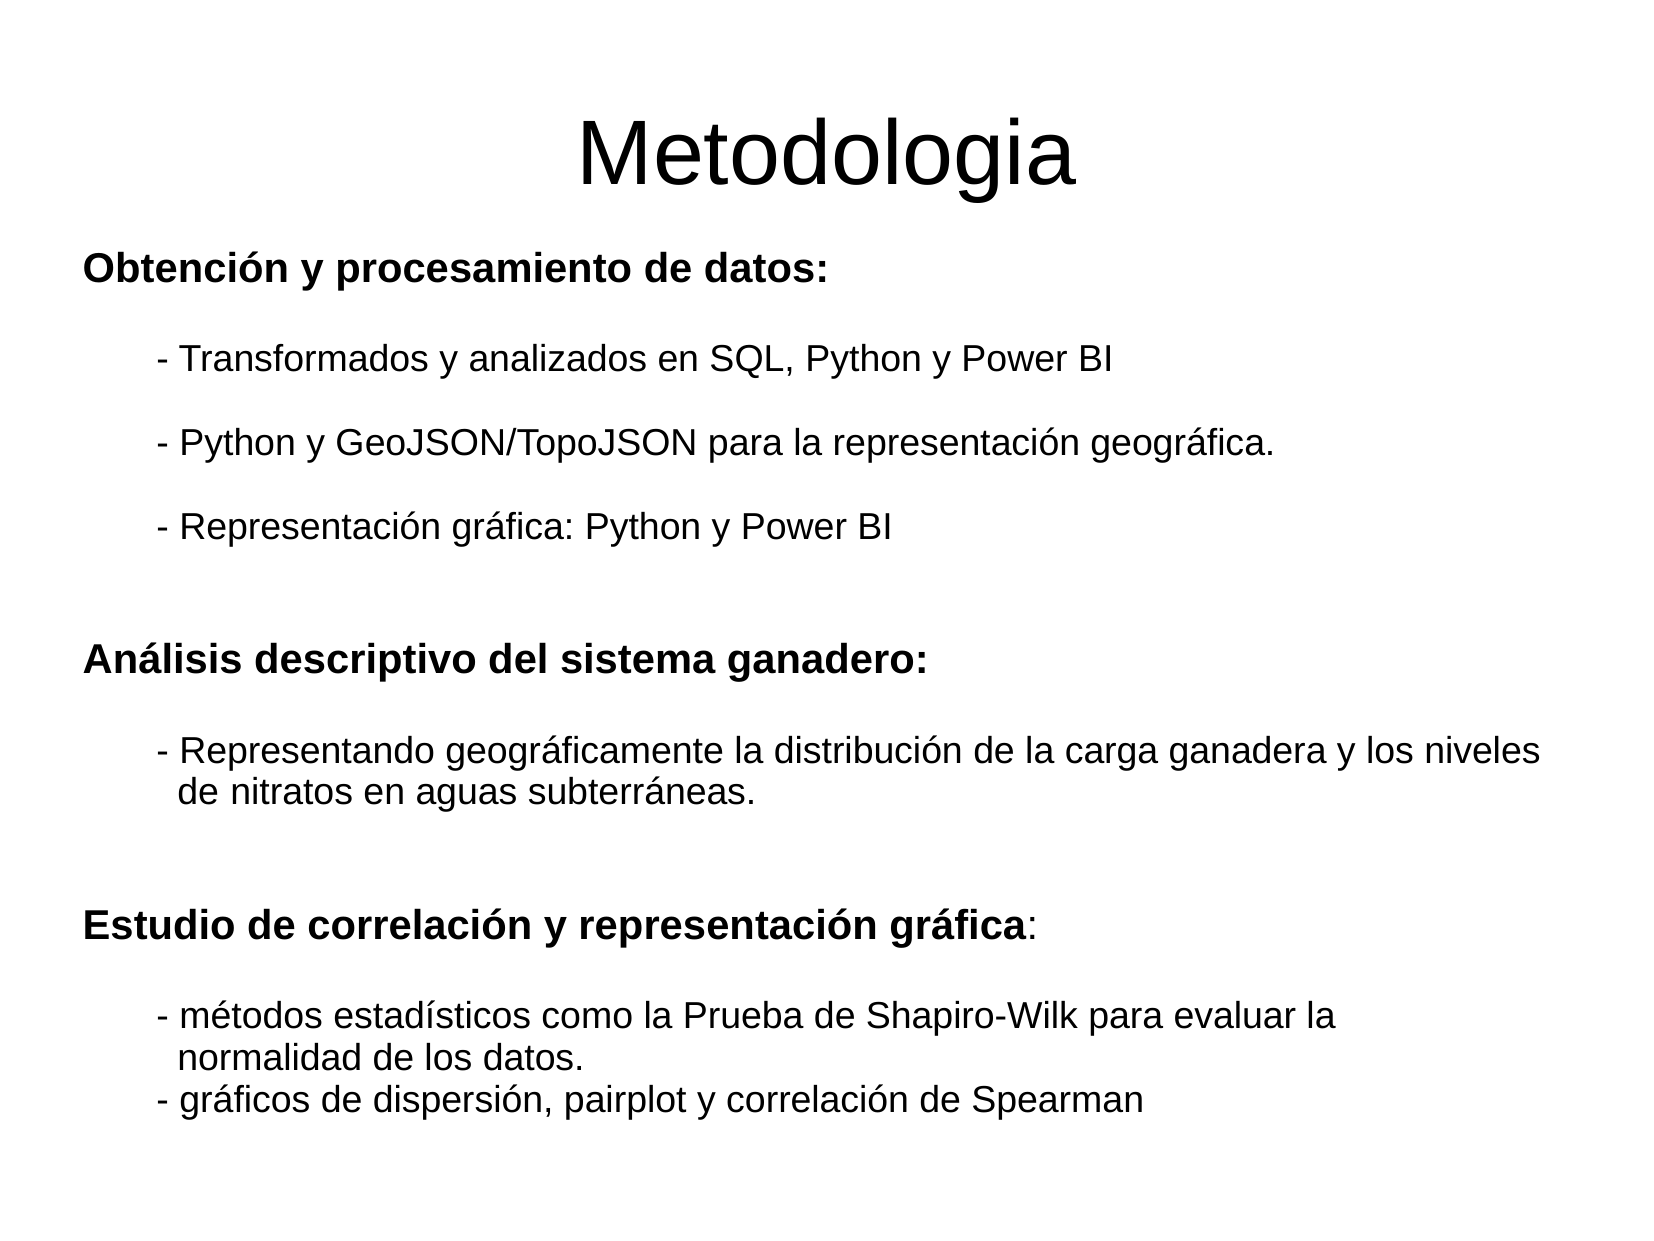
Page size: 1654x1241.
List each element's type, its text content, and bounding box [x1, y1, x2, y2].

title Metodologia [82, 49, 1571, 224]
subtitle Obtención y procesamiento de datos: - Transformados y analizados en SQL, Python y Power BI - Python y GeoJSON/TopoJSON para la representación geográfica. - Representación gráfica: Python y Power BI Análisis descriptivo del sistema ganadero: - Representando geográficamente la distribución de la carga ganadera y los niveles de nitratos en aguas subterráneas. Estudio de correlación y representación gráfica: - métodos estadísticos como la Prueba de Shapiro-Wilk para evaluar la normalidad de los datos. - gráficos de dispersión, pairplot y correlación de Spearman [82, 224, 1571, 1141]
